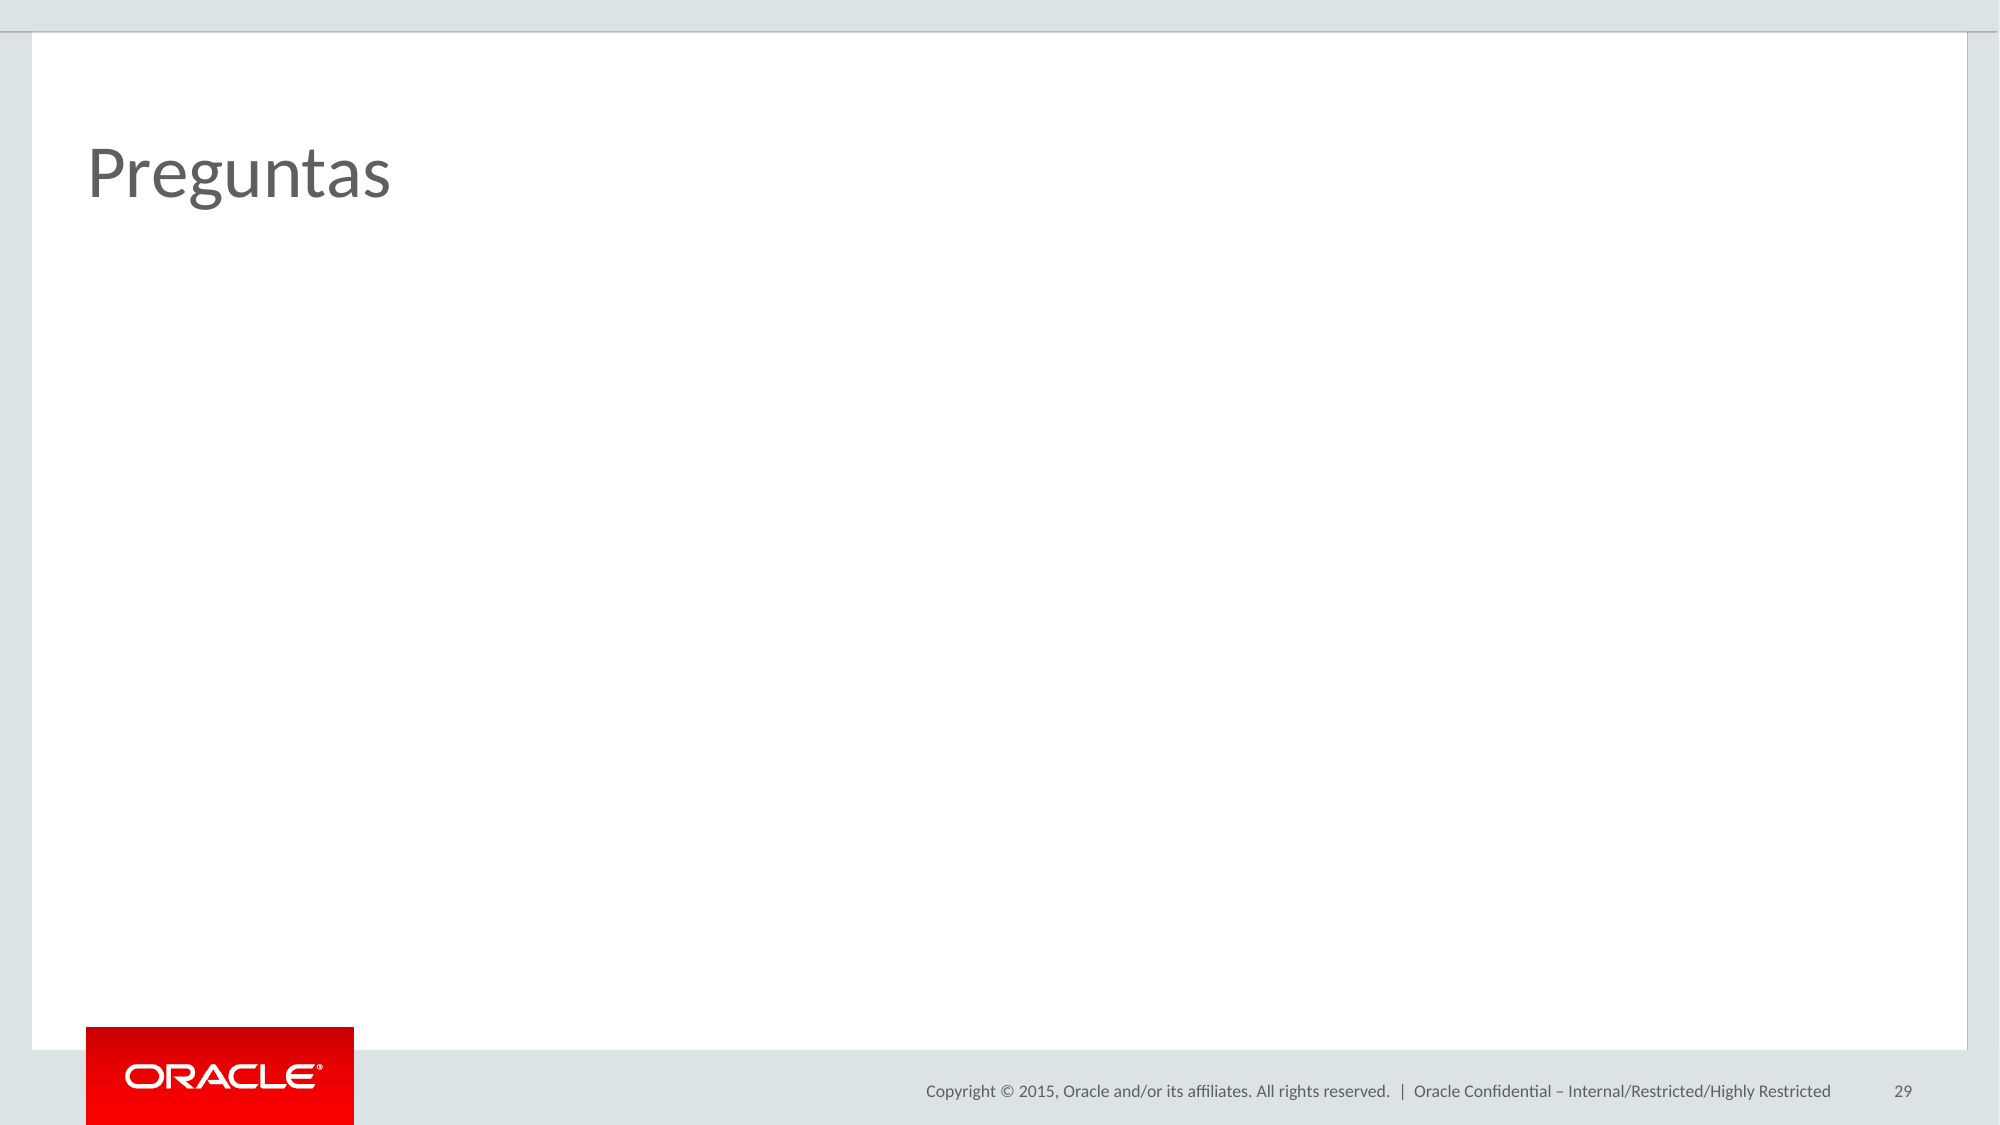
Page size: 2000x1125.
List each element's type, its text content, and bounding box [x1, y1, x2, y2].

title Preguntas [87, 66, 1913, 213]
slide_number <number> [1849, 1075, 1913, 1106]
picture [86, 1027, 354, 1125]
footer Oracle Confidential – Internal/Restricted/Highly Restricted [1414, 1075, 1849, 1106]
